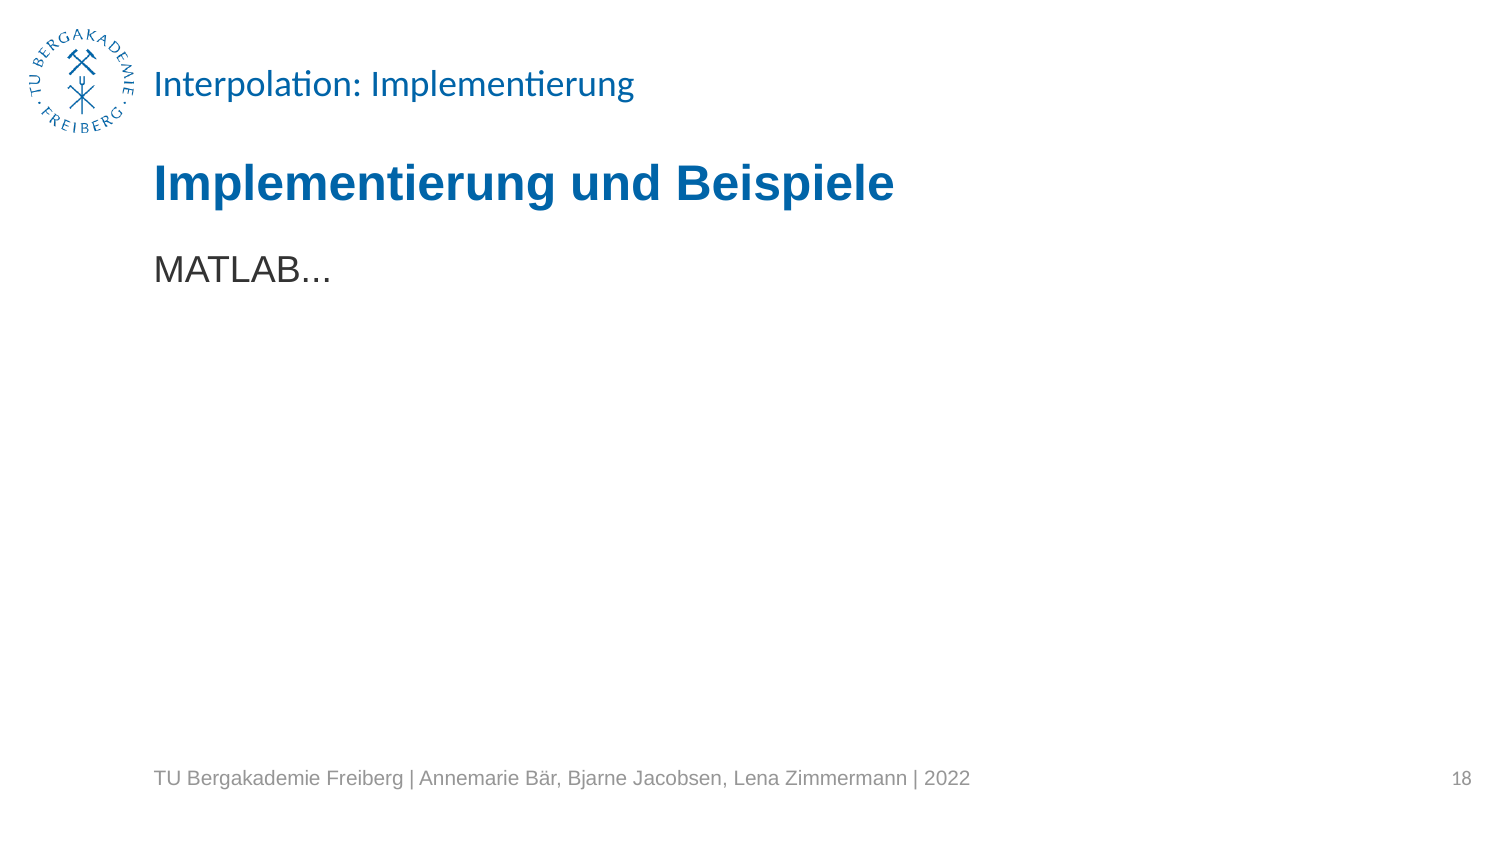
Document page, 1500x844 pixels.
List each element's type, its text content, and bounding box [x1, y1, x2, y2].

list Implementierung und Beispiele [153, 150, 1353, 221]
title Interpolation: Implementierung [153, 29, 1353, 133]
picture [29, 29, 134, 133]
slide_number <Foliennummer> [1352, 764, 1473, 825]
list MATLAB... [82, 244, 1282, 706]
footer TU Bergakademie Freiberg | Annemarie Bär, Bjarne Jacobsen, Lena Zimmermann | 2022 [153, 764, 1353, 824]
